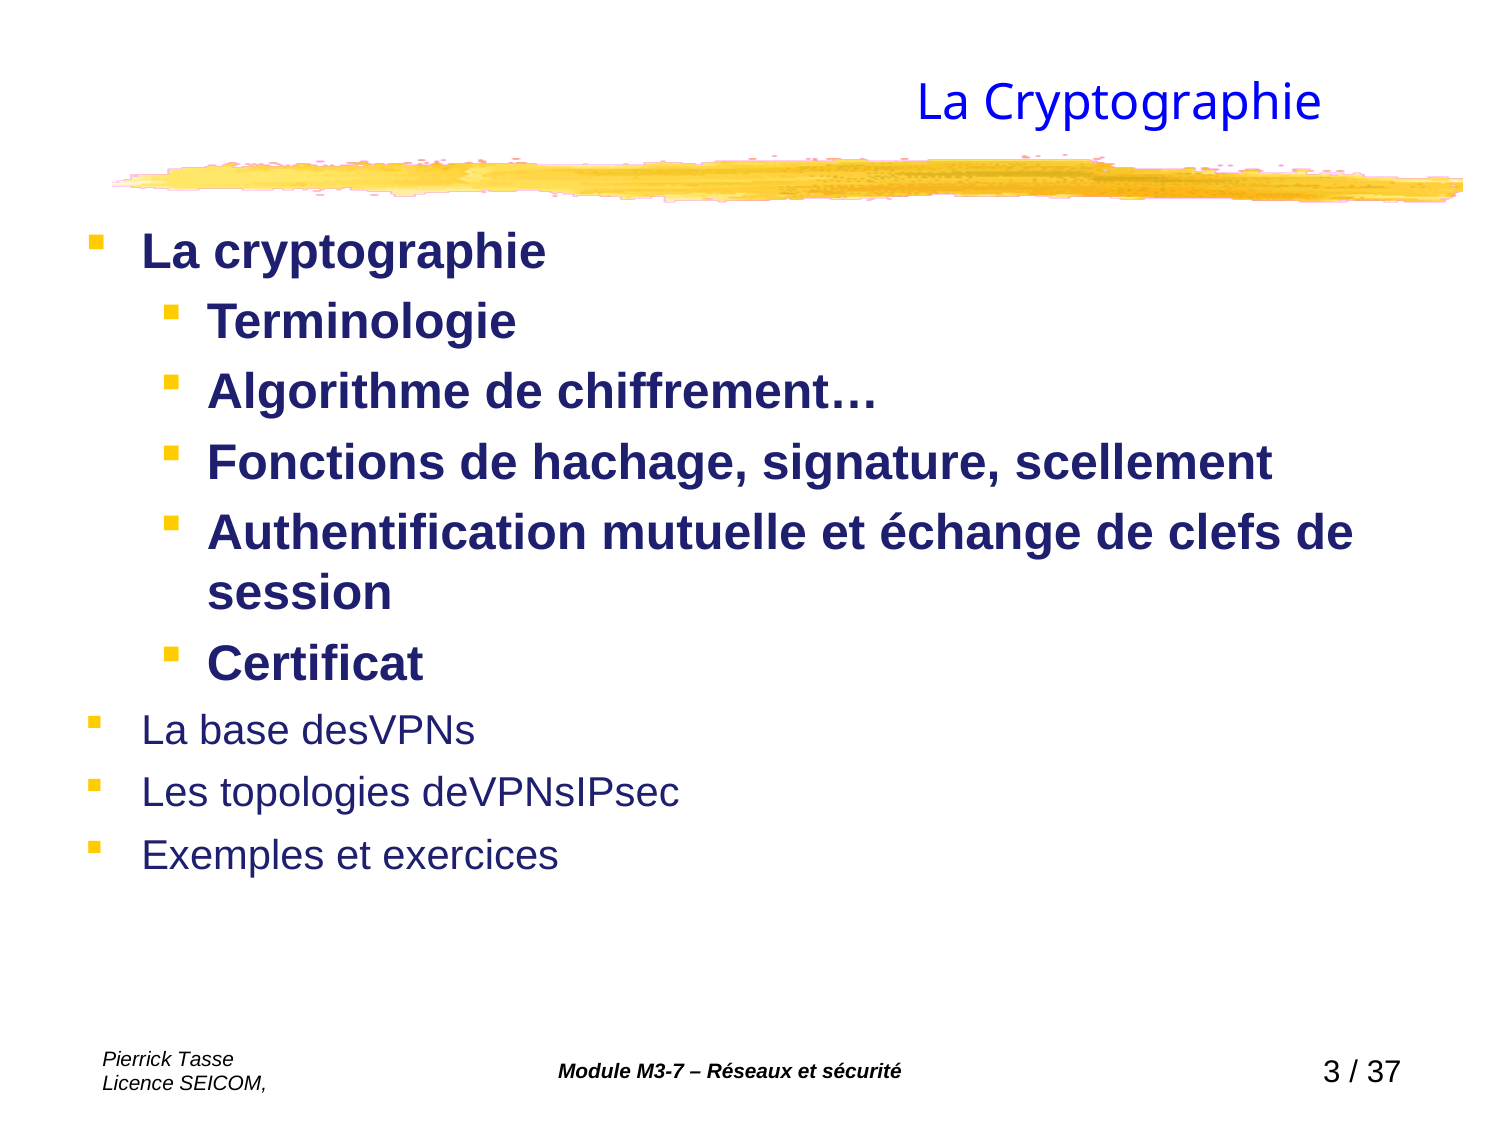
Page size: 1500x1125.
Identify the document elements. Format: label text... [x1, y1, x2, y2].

picture [112, 149, 1463, 213]
list La cryptographie Terminologie Algorithme de chiffrement… Fonctions de hachage, signature, scellement Authentification mutuelle et échange de clefs de session Certificat La base desVPNs Les topologies deVPNsIPsec Exemples et exercices [69, 210, 1412, 1016]
title La Cryptographie [62, 37, 1338, 138]
